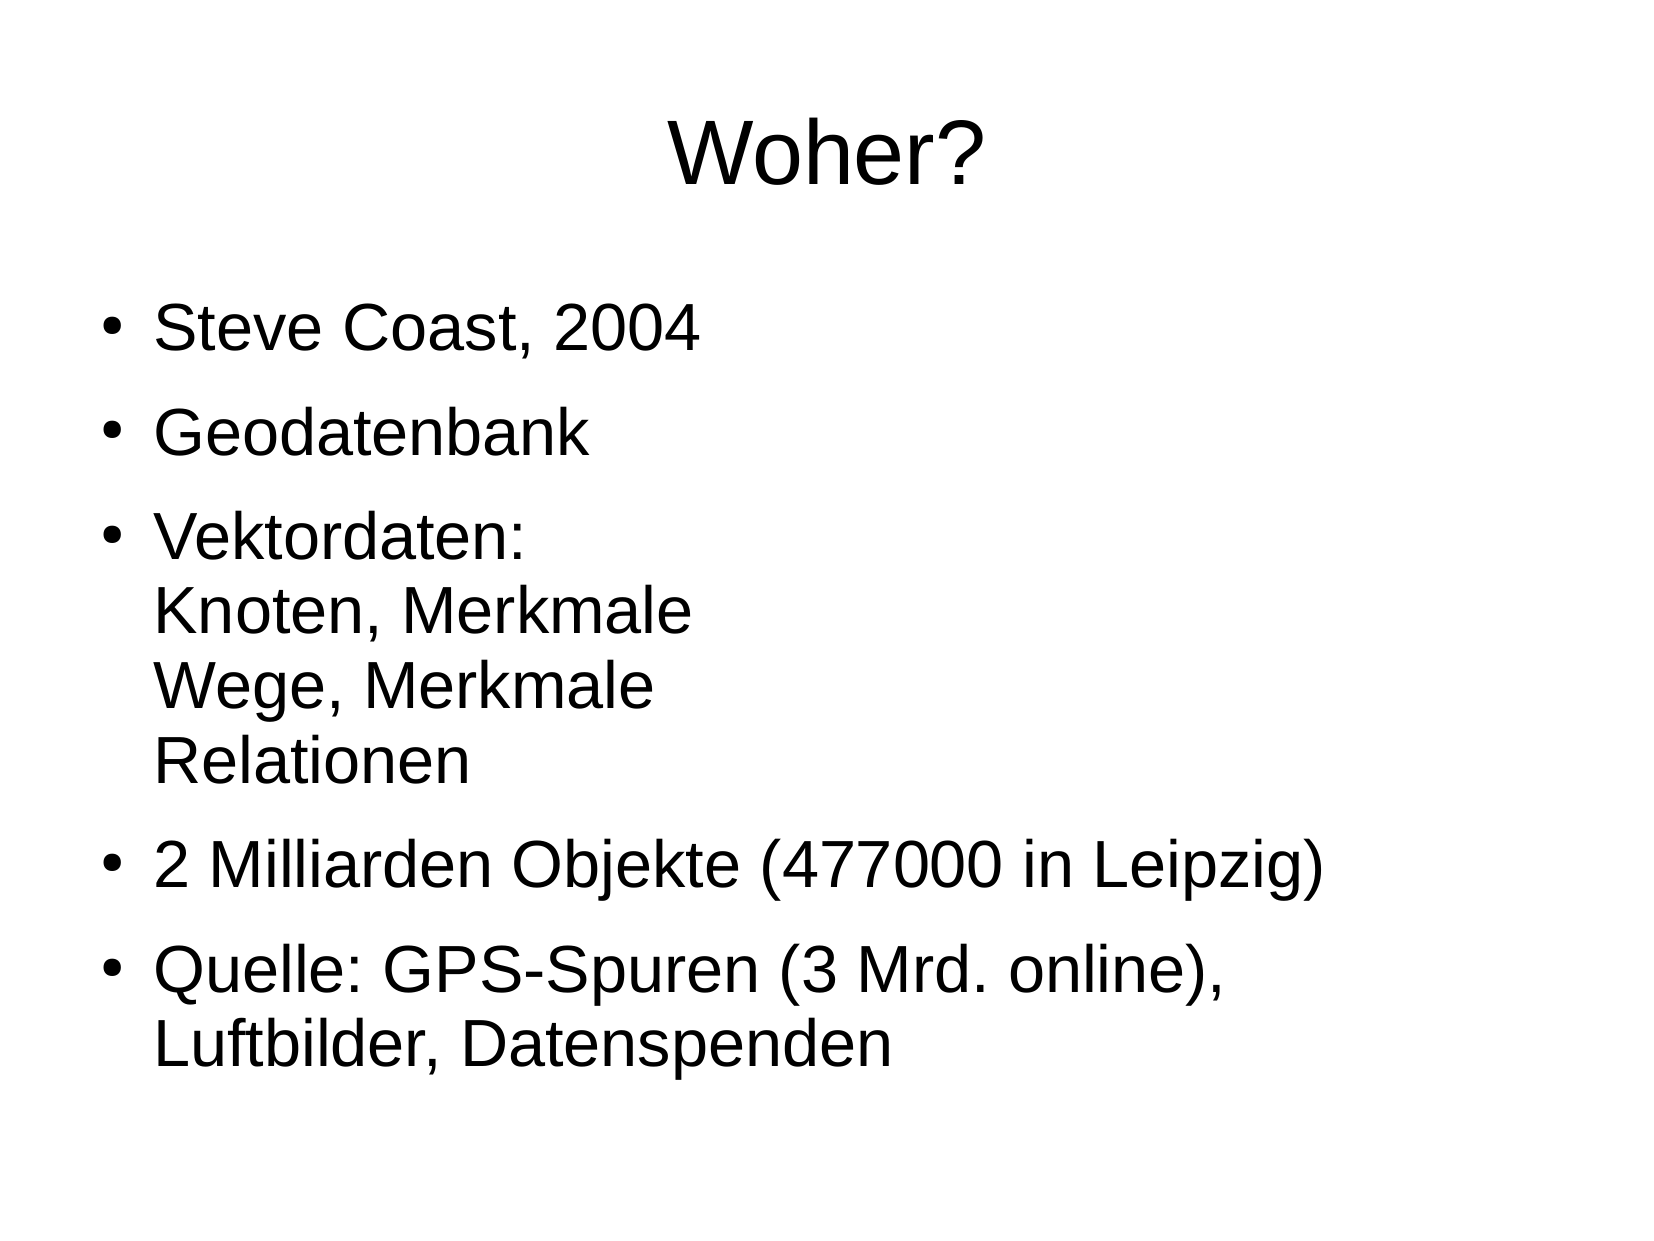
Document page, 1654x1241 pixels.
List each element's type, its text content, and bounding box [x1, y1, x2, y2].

list Steve Coast, 2004 Geodatenbank Vektordaten: Knoten, Merkmale Wege, Merkmale Relationen 2 Milliarden Objekte (477000 in Leipzig) Quelle: GPS-Spuren (3 Mrd. online), Luftbilder, Datenspenden [82, 290, 1538, 1111]
title Woher? [82, 49, 1571, 257]
